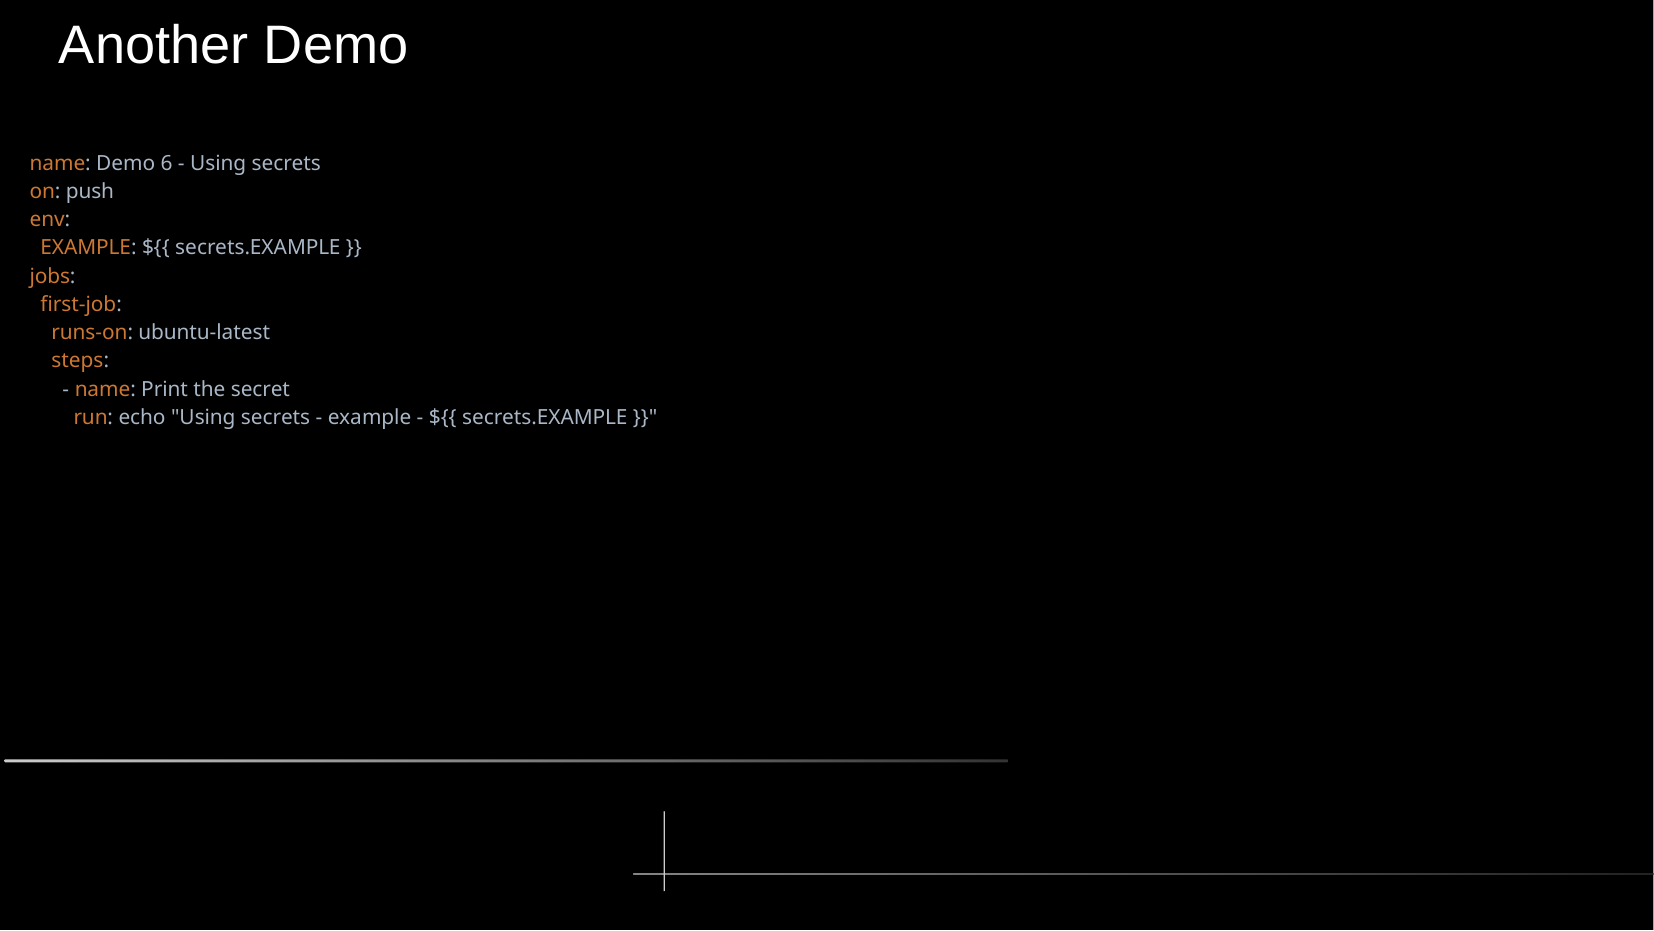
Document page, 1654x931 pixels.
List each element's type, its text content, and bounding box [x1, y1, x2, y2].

list name: Demo 6 - Using secrets on: push env: EXAMPLE: ${{ secrets.EXAMPLE }} jobs: first-job: runs-on: ubuntu-latest steps: - name: Print the secret run: echo "Using secrets - example - ${{ secrets.EXAMPLE }}" [29, 147, 1506, 709]
title Another Demo [59, 0, 1536, 89]
